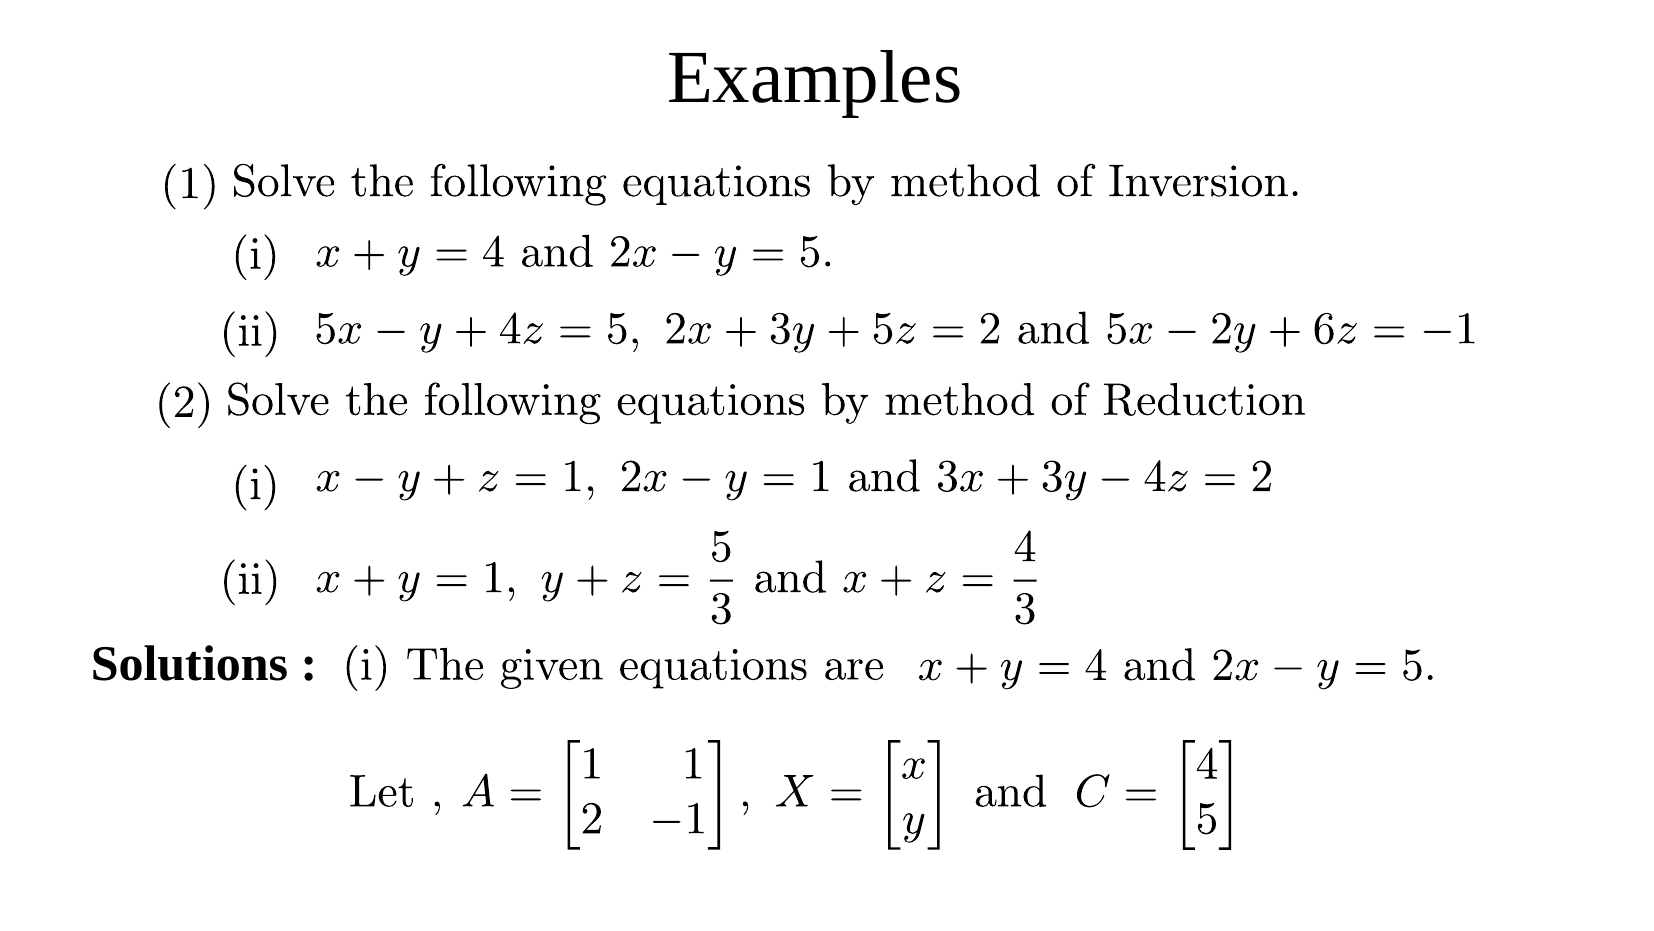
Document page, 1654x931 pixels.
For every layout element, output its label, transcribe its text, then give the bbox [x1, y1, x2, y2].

text_box [233, 464, 276, 511]
text_box [316, 459, 1271, 501]
text_box [162, 163, 215, 210]
text_box [221, 311, 277, 358]
text_box [1076, 740, 1232, 850]
title Examples [70, 35, 1560, 119]
text_box [233, 234, 276, 281]
text_box [228, 382, 1306, 425]
text_box [316, 234, 831, 276]
text_box [918, 648, 1433, 690]
text_box [462, 740, 749, 850]
text_box [316, 311, 1475, 353]
text_box [221, 559, 277, 606]
text_box [233, 163, 1298, 206]
text_box [316, 530, 1037, 625]
text_box [344, 645, 884, 691]
text_box [350, 775, 441, 816]
subtitle Solutions : [47, 153, 1607, 898]
text_box [775, 740, 1047, 850]
text_box [157, 382, 209, 429]
